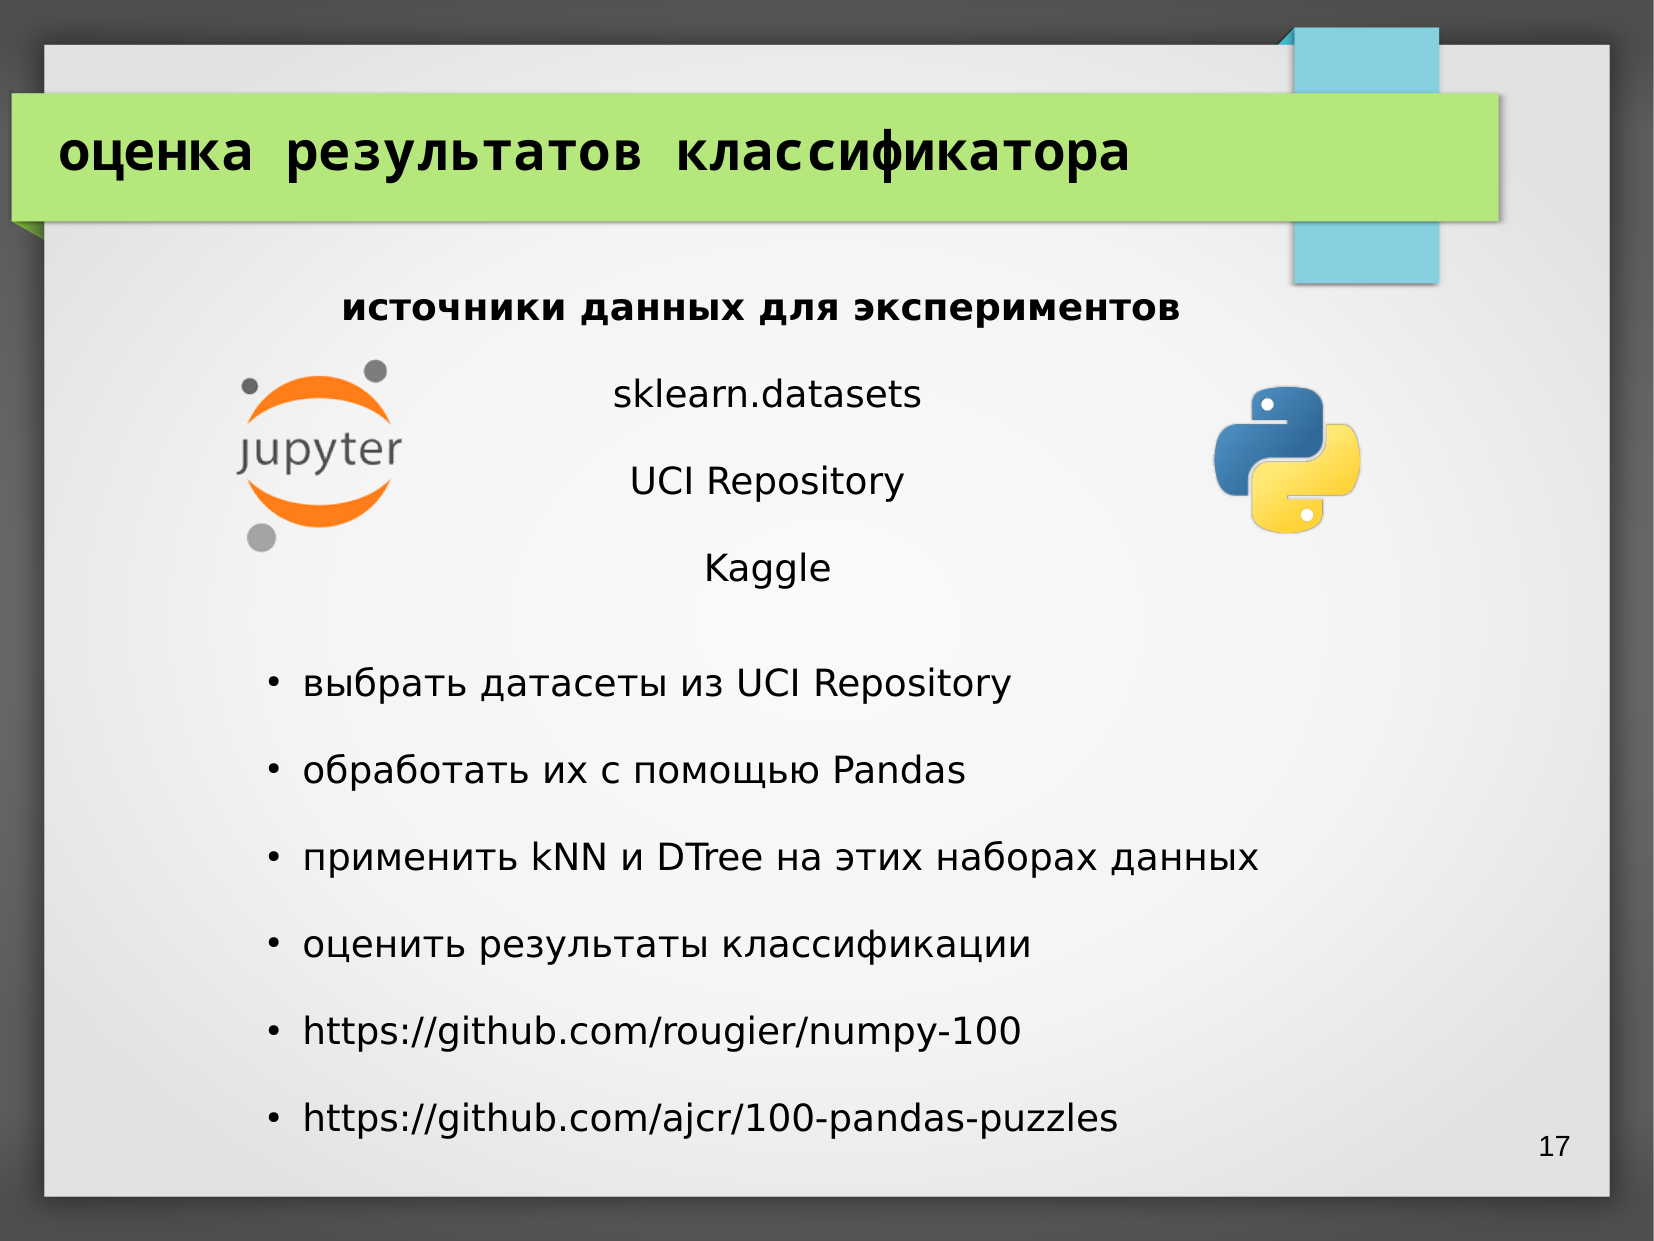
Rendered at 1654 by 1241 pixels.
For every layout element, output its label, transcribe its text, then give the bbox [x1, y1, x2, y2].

text_box источники данных для экспериментов sklearn.datasets UCI Repository Kaggle [318, 234, 1217, 566]
text_box выбрать датасеты из UCI Repository обработать их с помощью Pandas применить kNN и DTree на этих наборах данных оценить результаты классификации https://github.com/rougier/numpy-100 https://github.com/ajcr/100-pandas-puzzles [252, 566, 1418, 1173]
picture [0, 0, 1654, 1241]
title оценка результатов классификатора [59, 109, 1217, 190]
